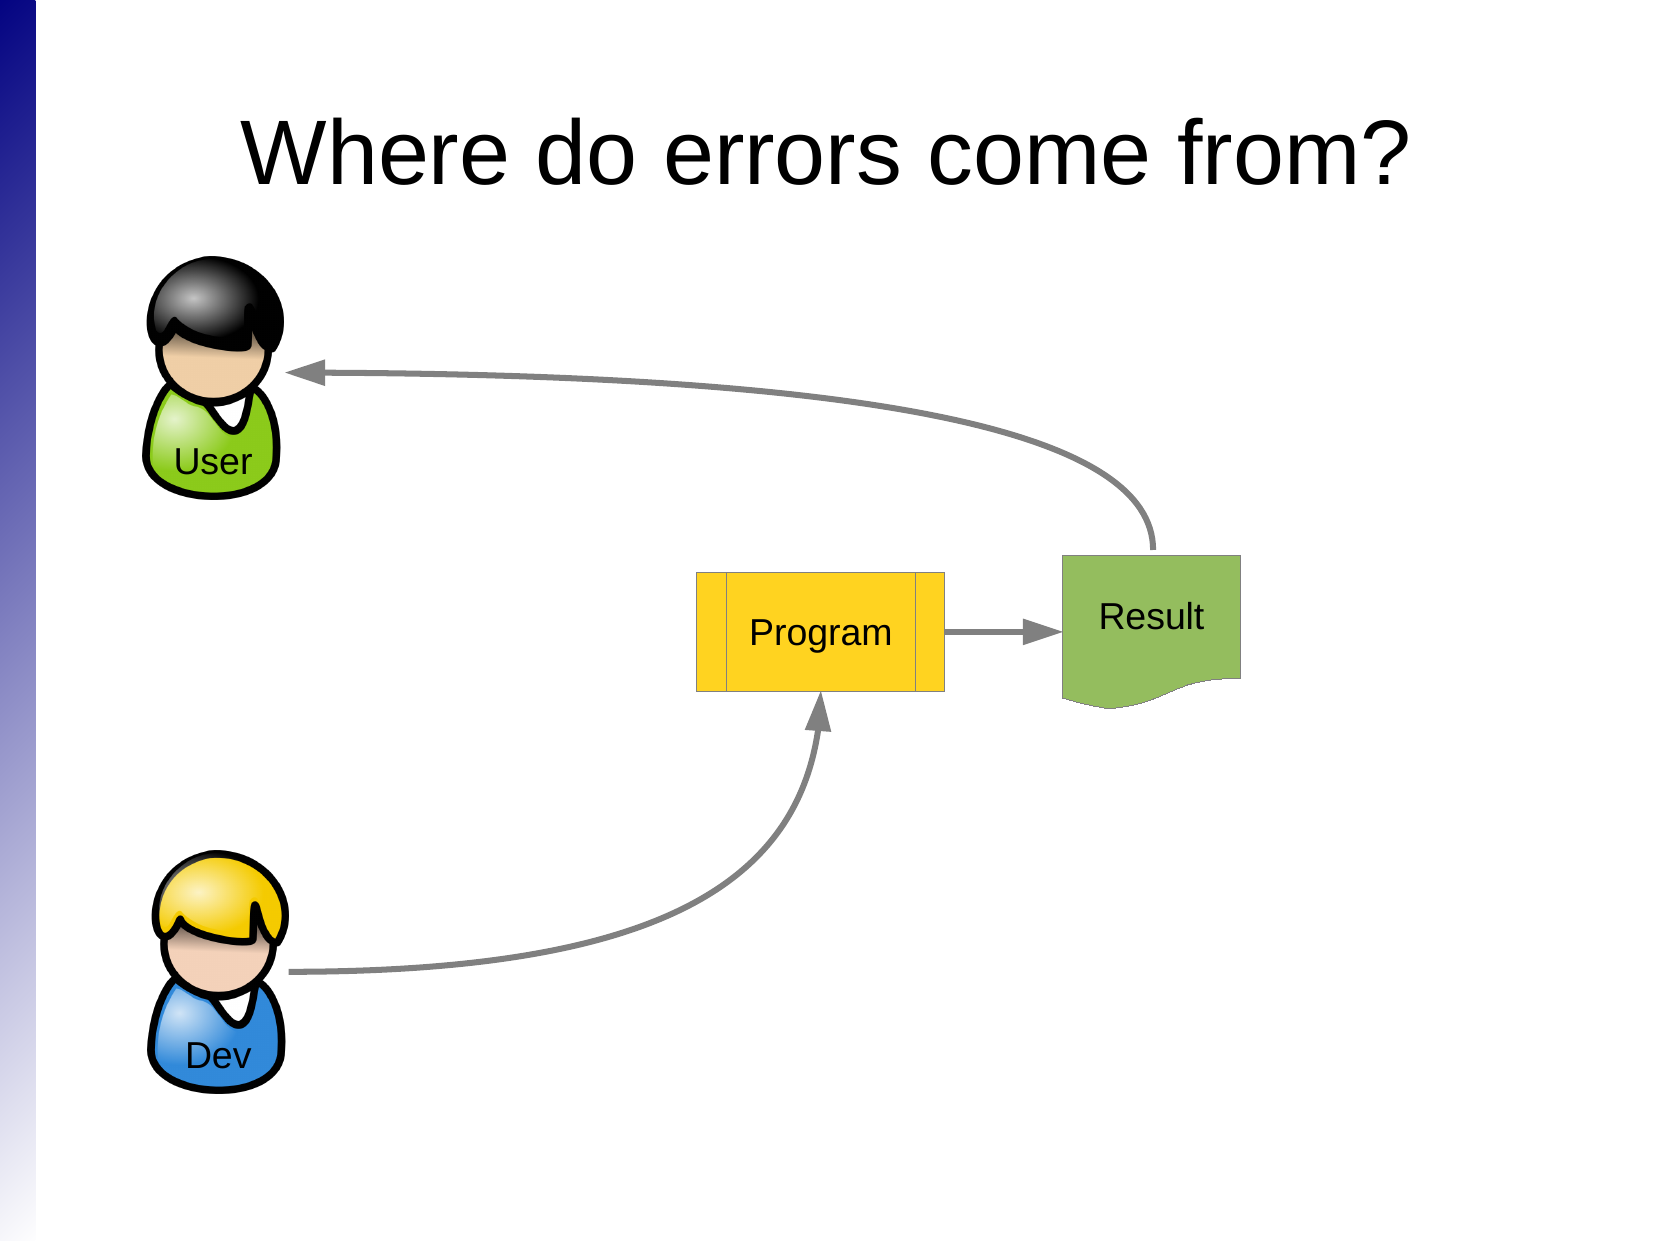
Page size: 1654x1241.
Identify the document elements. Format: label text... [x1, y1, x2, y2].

text_box Program [697, 572, 945, 692]
picture [142, 256, 284, 500]
text_box Result [1062, 555, 1241, 709]
title Where do errors come from? [82, 49, 1571, 257]
picture [147, 850, 289, 1094]
